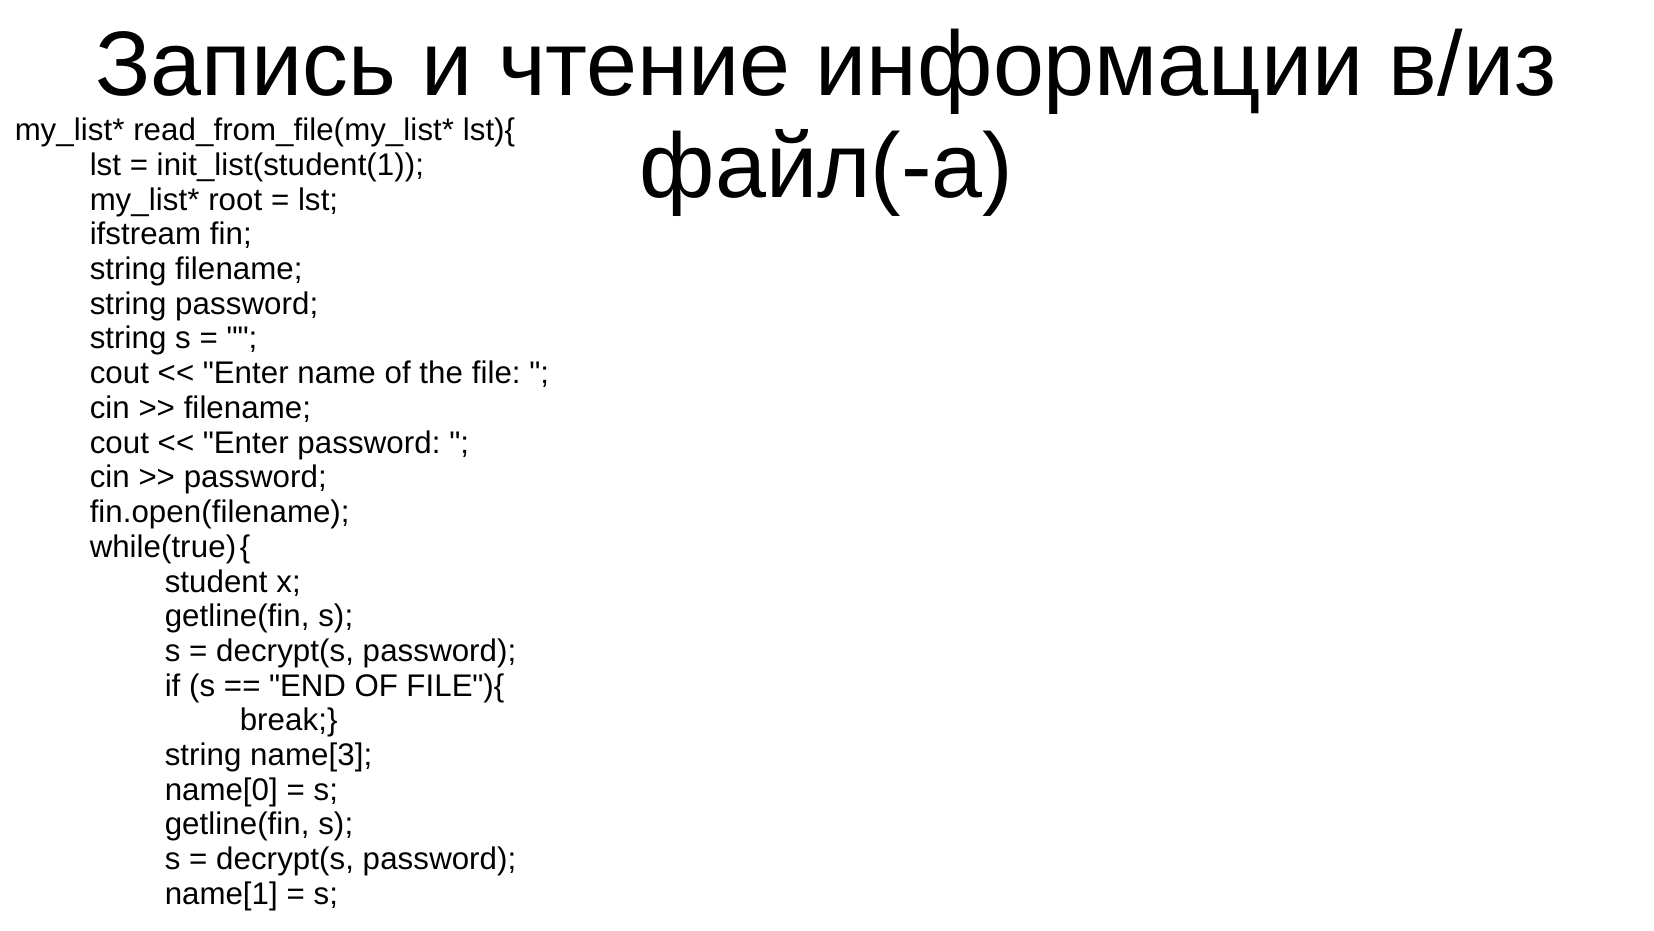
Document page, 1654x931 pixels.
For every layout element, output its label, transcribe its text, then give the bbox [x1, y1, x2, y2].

title Запись и чтение информации в/из файл(-а) [82, 12, 1571, 218]
text_box my_list* read_from_file(my_list* lst){ lst = init_list(student(1)); my_list* root = lst; ifstream fin; string filename; string password; string s = ""; cout << "Enter name of the file: "; cin >> filename; cout << "Enter password: "; cin >> password; fin.open(filename); while(true) { student x; getline(fin, s); s = decrypt(s, password); if (s == "END OF FILE"){ break;} string name[3]; name[0] = s; getline(fin, s); s = decrypt(s, password); name[1] = s; [0, 105, 655, 931]
